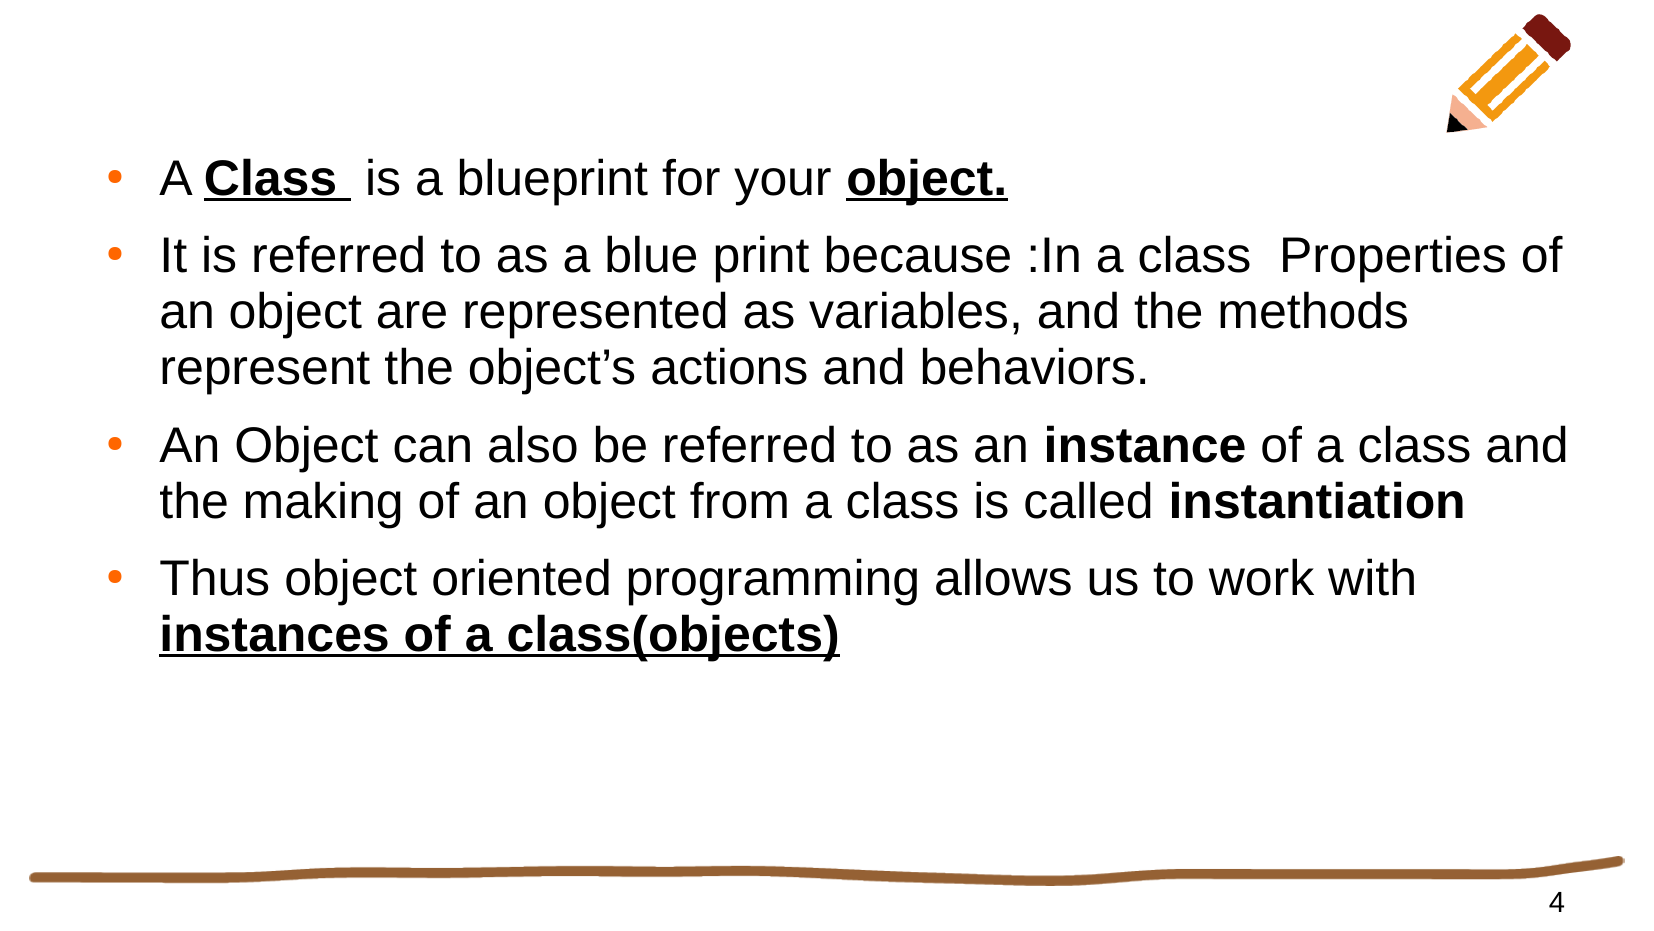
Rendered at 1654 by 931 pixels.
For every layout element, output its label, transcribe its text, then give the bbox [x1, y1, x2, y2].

picture [1446, 14, 1571, 133]
picture [29, 856, 1625, 886]
list A Class is a blueprint for your object. It is referred to as a blue print because :In a class Properties of an object are represented as variables, and the methods represent the object’s actions and behaviors. An Object can also be referred to as an instance of a class and the making of an object from a class is called instantiation Thus object oriented programming allows us to work with instances of a class(objects) [88, 150, 1576, 826]
